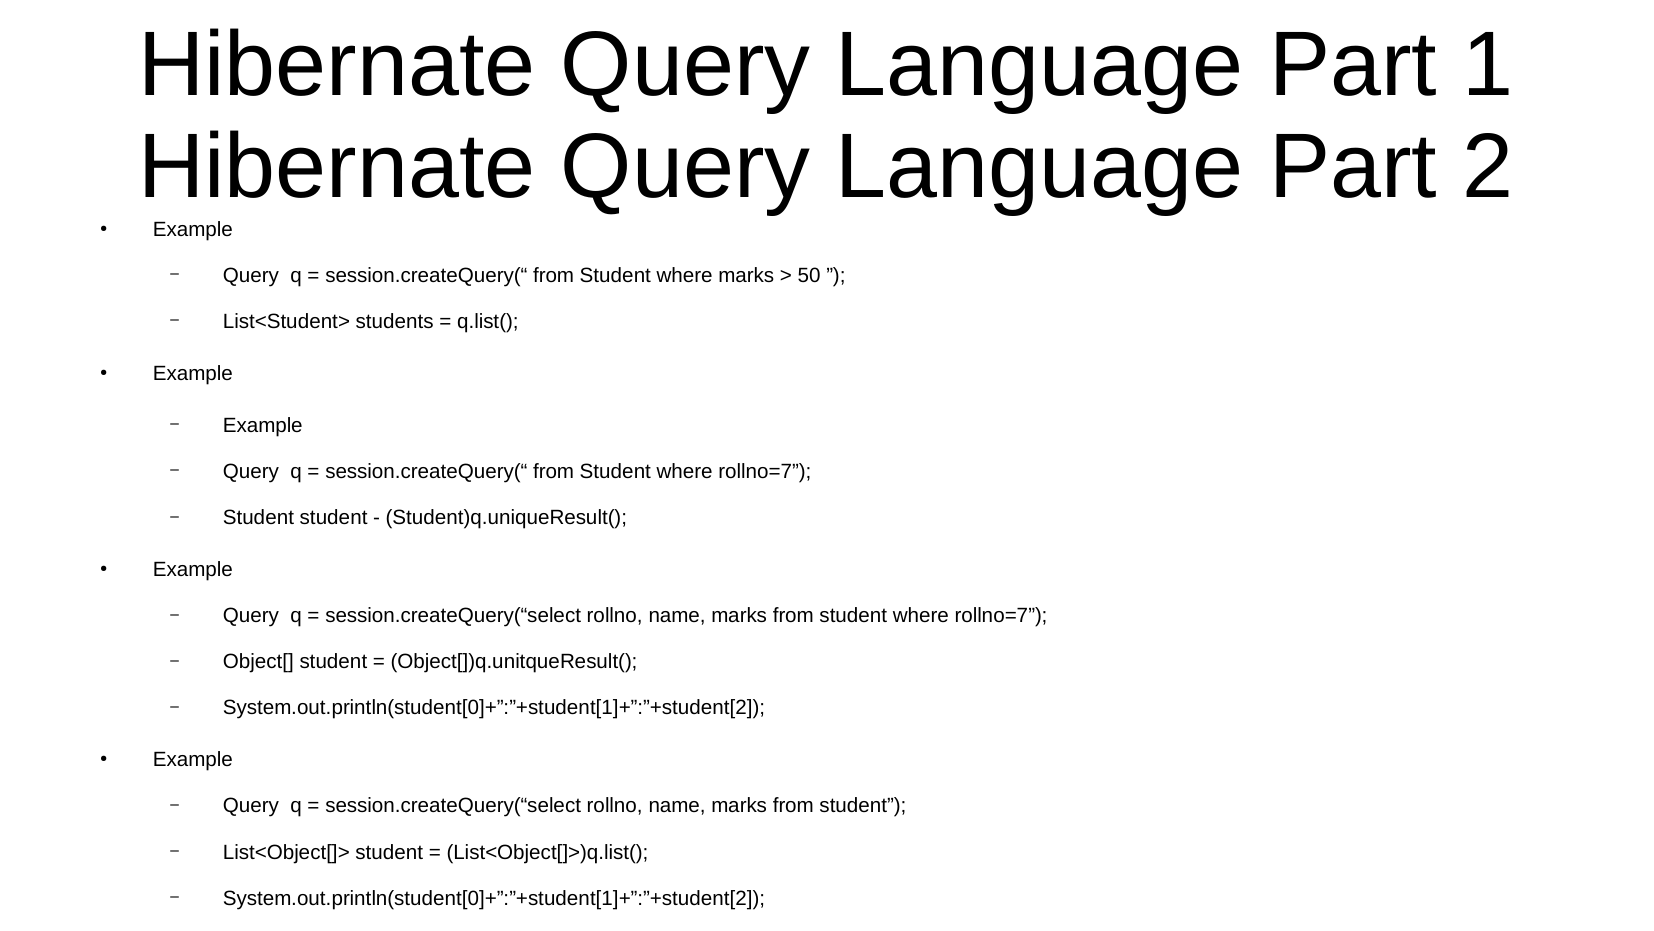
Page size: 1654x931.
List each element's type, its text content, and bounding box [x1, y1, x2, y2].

title Hibernate Query Language Part 1 Hibernate Query Language Part 2 [82, 12, 1571, 217]
list Example Query q = session.createQuery(“ from Student where marks > 50 ”); List<Student> students = q.list(); Example Example Query q = session.createQuery(“ from Student where rollno=7”); Student student - (Student)q.uniqueResult(); Example Query q = session.createQuery(“select rollno, name, marks from student where rollno=7”); Object[] student = (Object[])q.unitqueResult(); System.out.println(student[0]+”:”+student[1]+”:”+student[2]); Example Query q = session.createQuery(“select rollno, name, marks from student”); List<Object[]> student = (List<Object[]>)q.list(); System.out.println(student[0]+”:”+student[1]+”:”+student[2]); [82, 217, 1636, 916]
